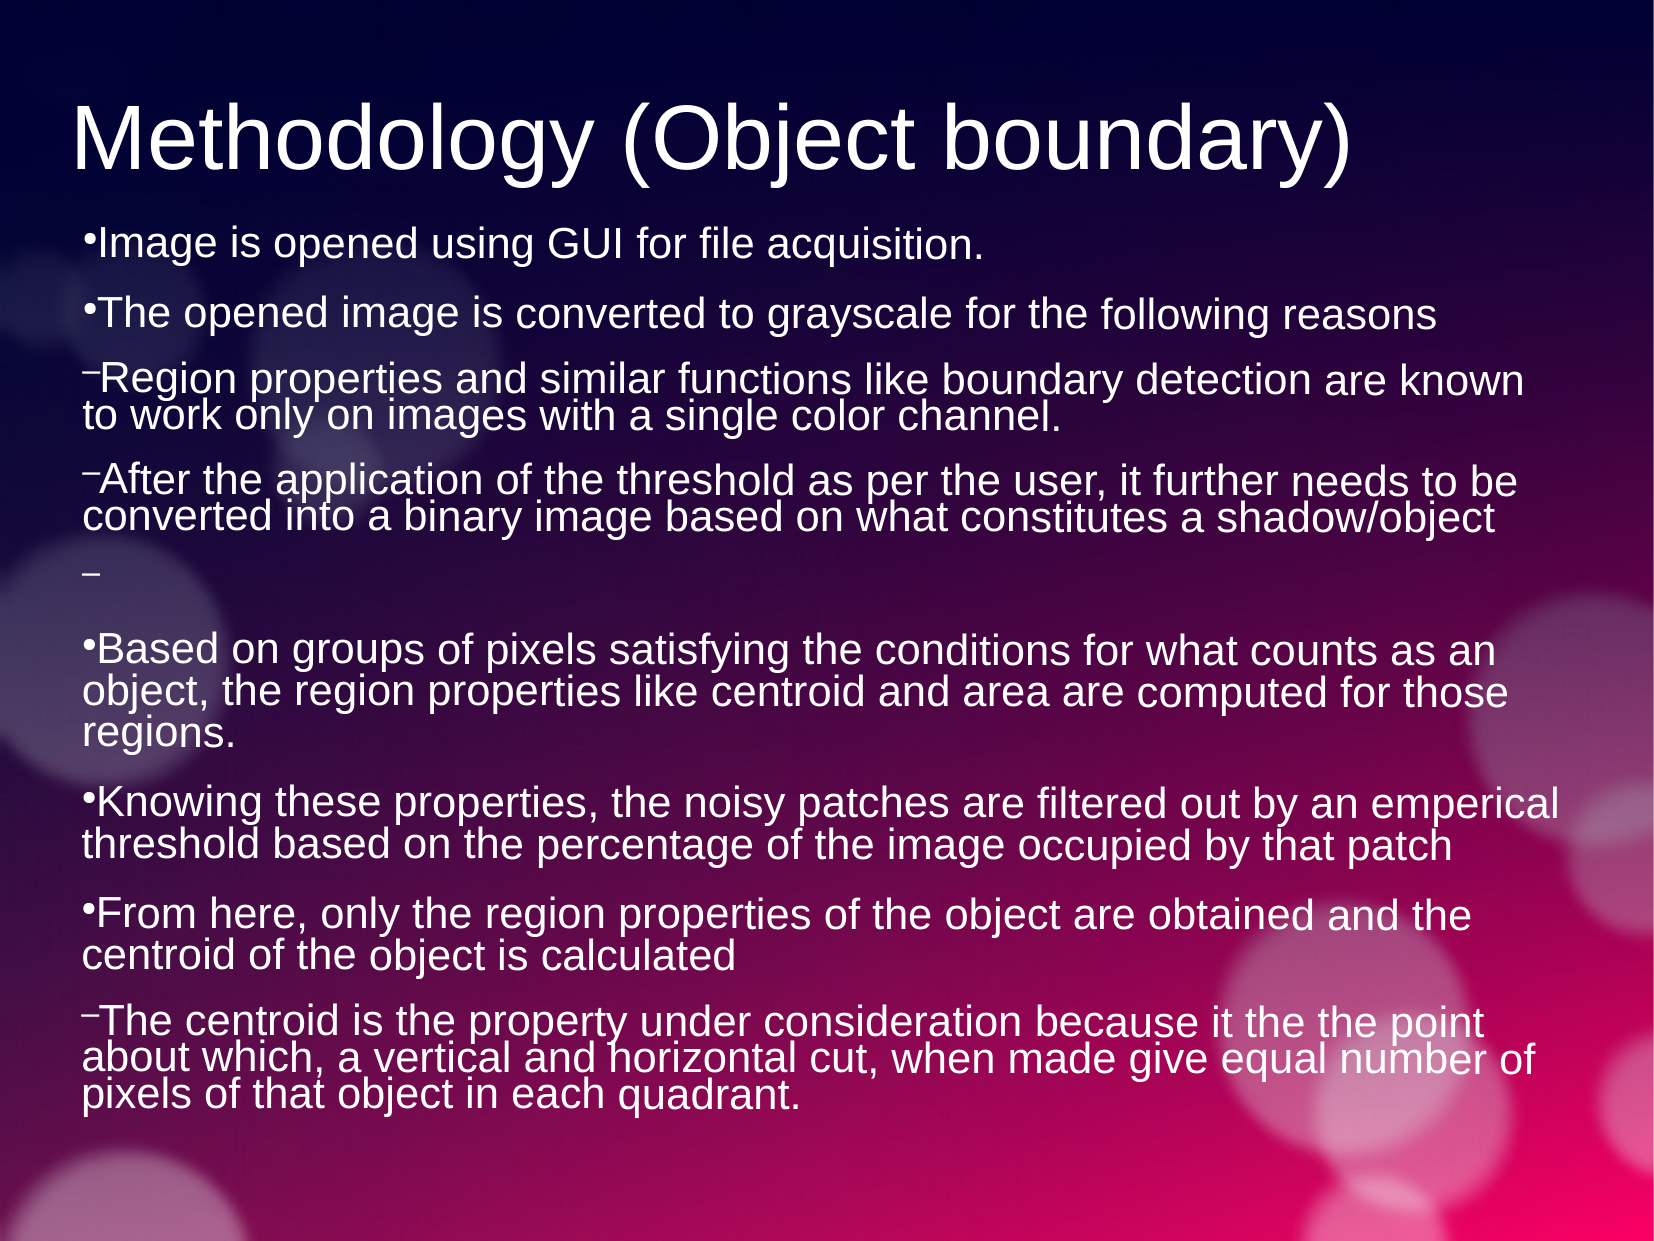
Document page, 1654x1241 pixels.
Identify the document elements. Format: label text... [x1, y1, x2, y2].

title Methodology (Object boundary) [70, 29, 1560, 237]
list Image is opened using GUI for file acquisition. The opened image is converted to grayscale for the following reasons Region properties and similar functions like boundary detection are known to work only on images with a single color channel. After the application of the threshold as per the user, it further needs to be converted into a binary image based on what constitutes a shadow/object Based on groups of pixels satisfying the conditions for what counts as an object, the region properties like centroid and area are computed for those regions. Knowing these properties, the noisy patches are filtered out by an emperical threshold based on the percentage of the image occupied by that patch From here, only the region properties of the object are obtained and the centroid of the object is calculated The centroid is the property under consideration because it the the point about which, a vertical and horizontal cut, when made give equal number of pixels of that object in each quadrant. [81, 224, 1571, 1138]
